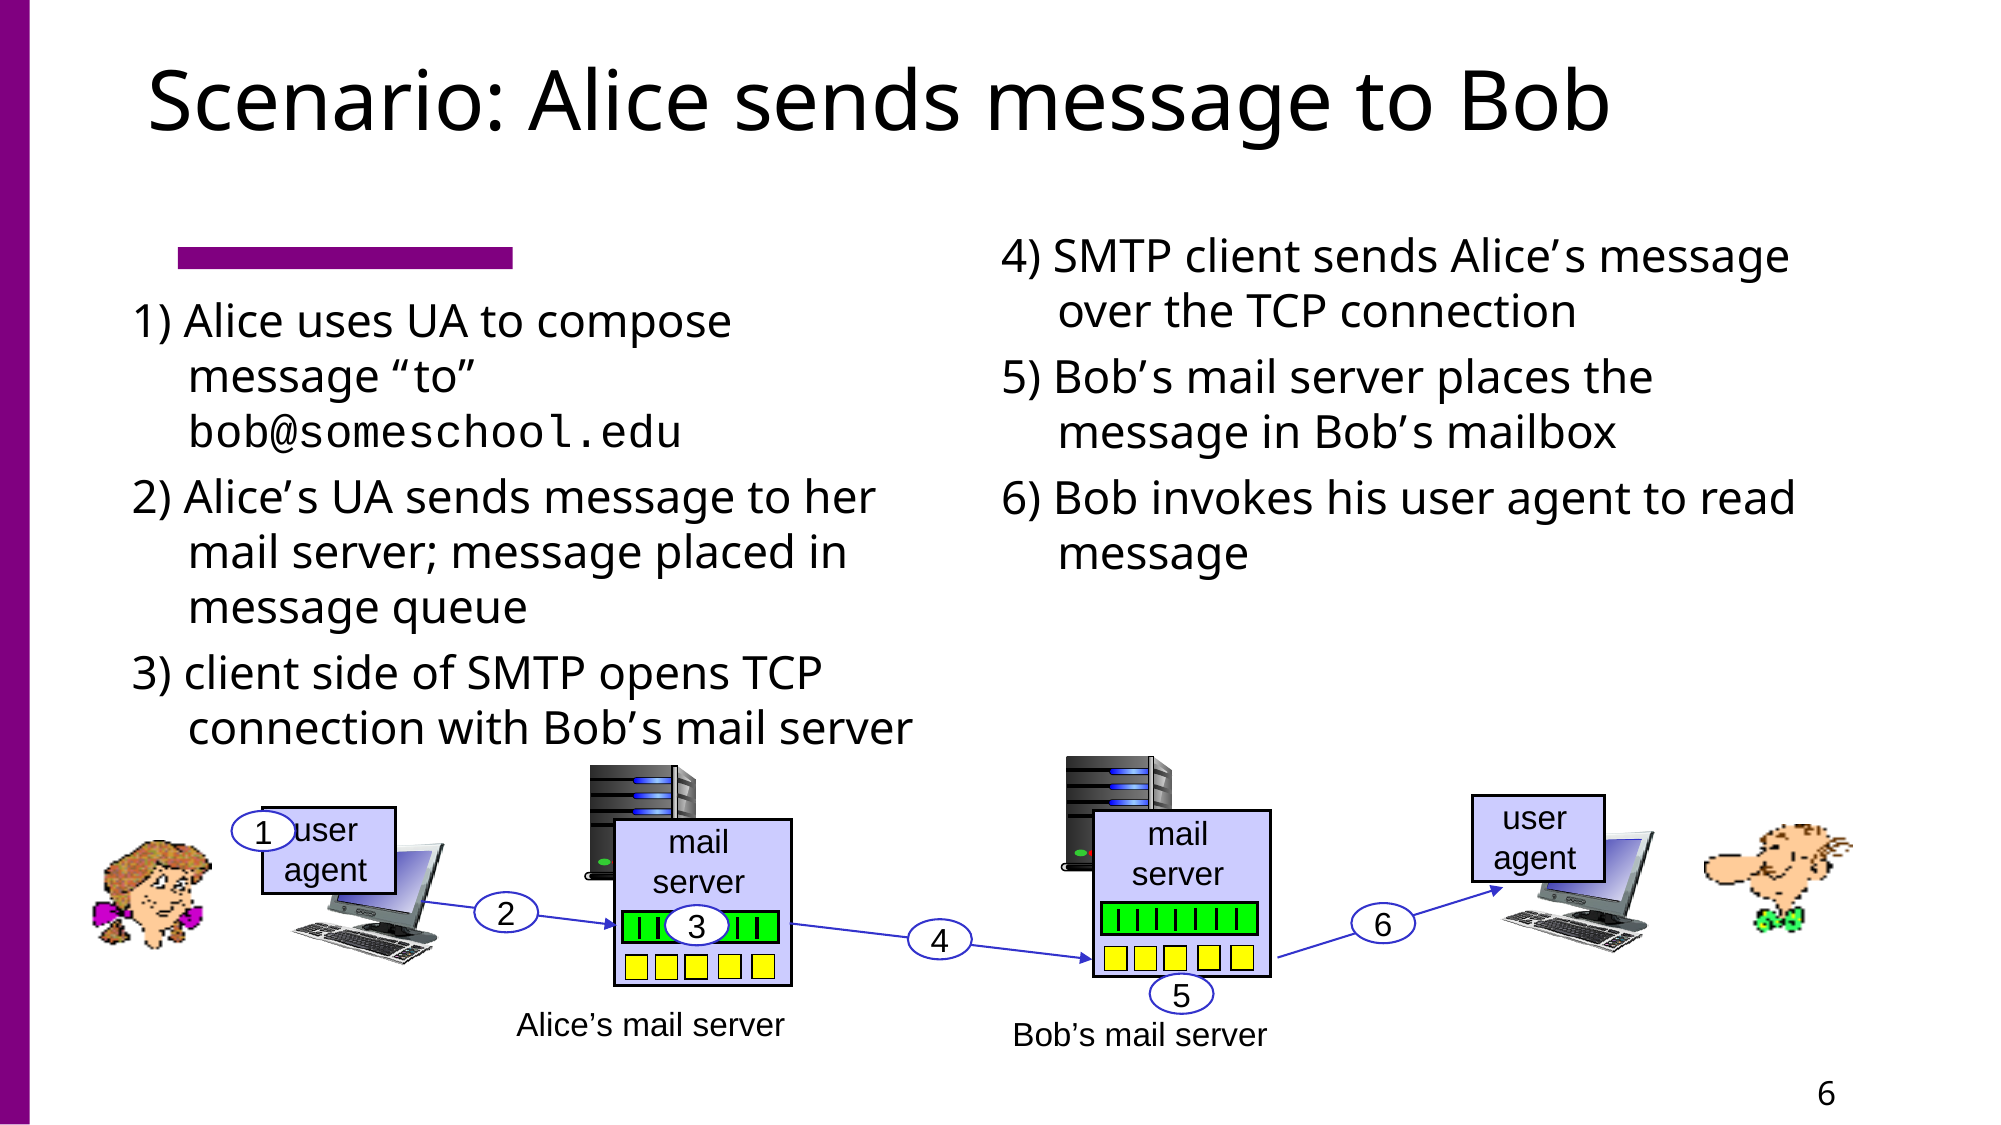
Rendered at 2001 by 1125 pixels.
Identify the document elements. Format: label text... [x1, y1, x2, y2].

text_box mail server [637, 812, 761, 909]
picture [1704, 824, 1853, 938]
text_box 6 [1351, 903, 1416, 944]
list 4) SMTP client sends Alice’s message over the TCP connection 5) Bob’s mail server places the message in Bob’s mailbox 6) Bob invokes his user agent to read message [986, 218, 1820, 756]
text_box Alice’s mail server [501, 995, 913, 1051]
picture [1464, 825, 1660, 962]
picture [254, 837, 450, 974]
text_box 4 [907, 919, 972, 960]
text_box user agent [1478, 788, 1592, 885]
text_box 1 [231, 810, 296, 852]
text_box user agent [269, 813, 383, 897]
picture [88, 840, 212, 954]
text_box [1472, 795, 1478, 882]
text_box 3 [664, 905, 729, 946]
text_box Bob’s mail server [997, 1005, 1396, 1062]
text_box 2 [474, 892, 539, 933]
text_box [1547, 795, 1642, 902]
text_box mail server [1117, 804, 1240, 900]
text_box [585, 813, 792, 986]
title Scenario: Alice sends message to Bob [97, 3, 1899, 192]
text_box 5 [1149, 973, 1214, 1005]
text_box [262, 851, 269, 894]
text_box [337, 813, 433, 913]
text_box [1061, 756, 1271, 977]
list 1) Alice uses UA to compose message “to” bob@someschool.edu 2) Alice’s UA sends message to her mail server; message placed in message queue 3) client side of SMTP opens TCP connection with Bob’s mail server [116, 283, 950, 813]
